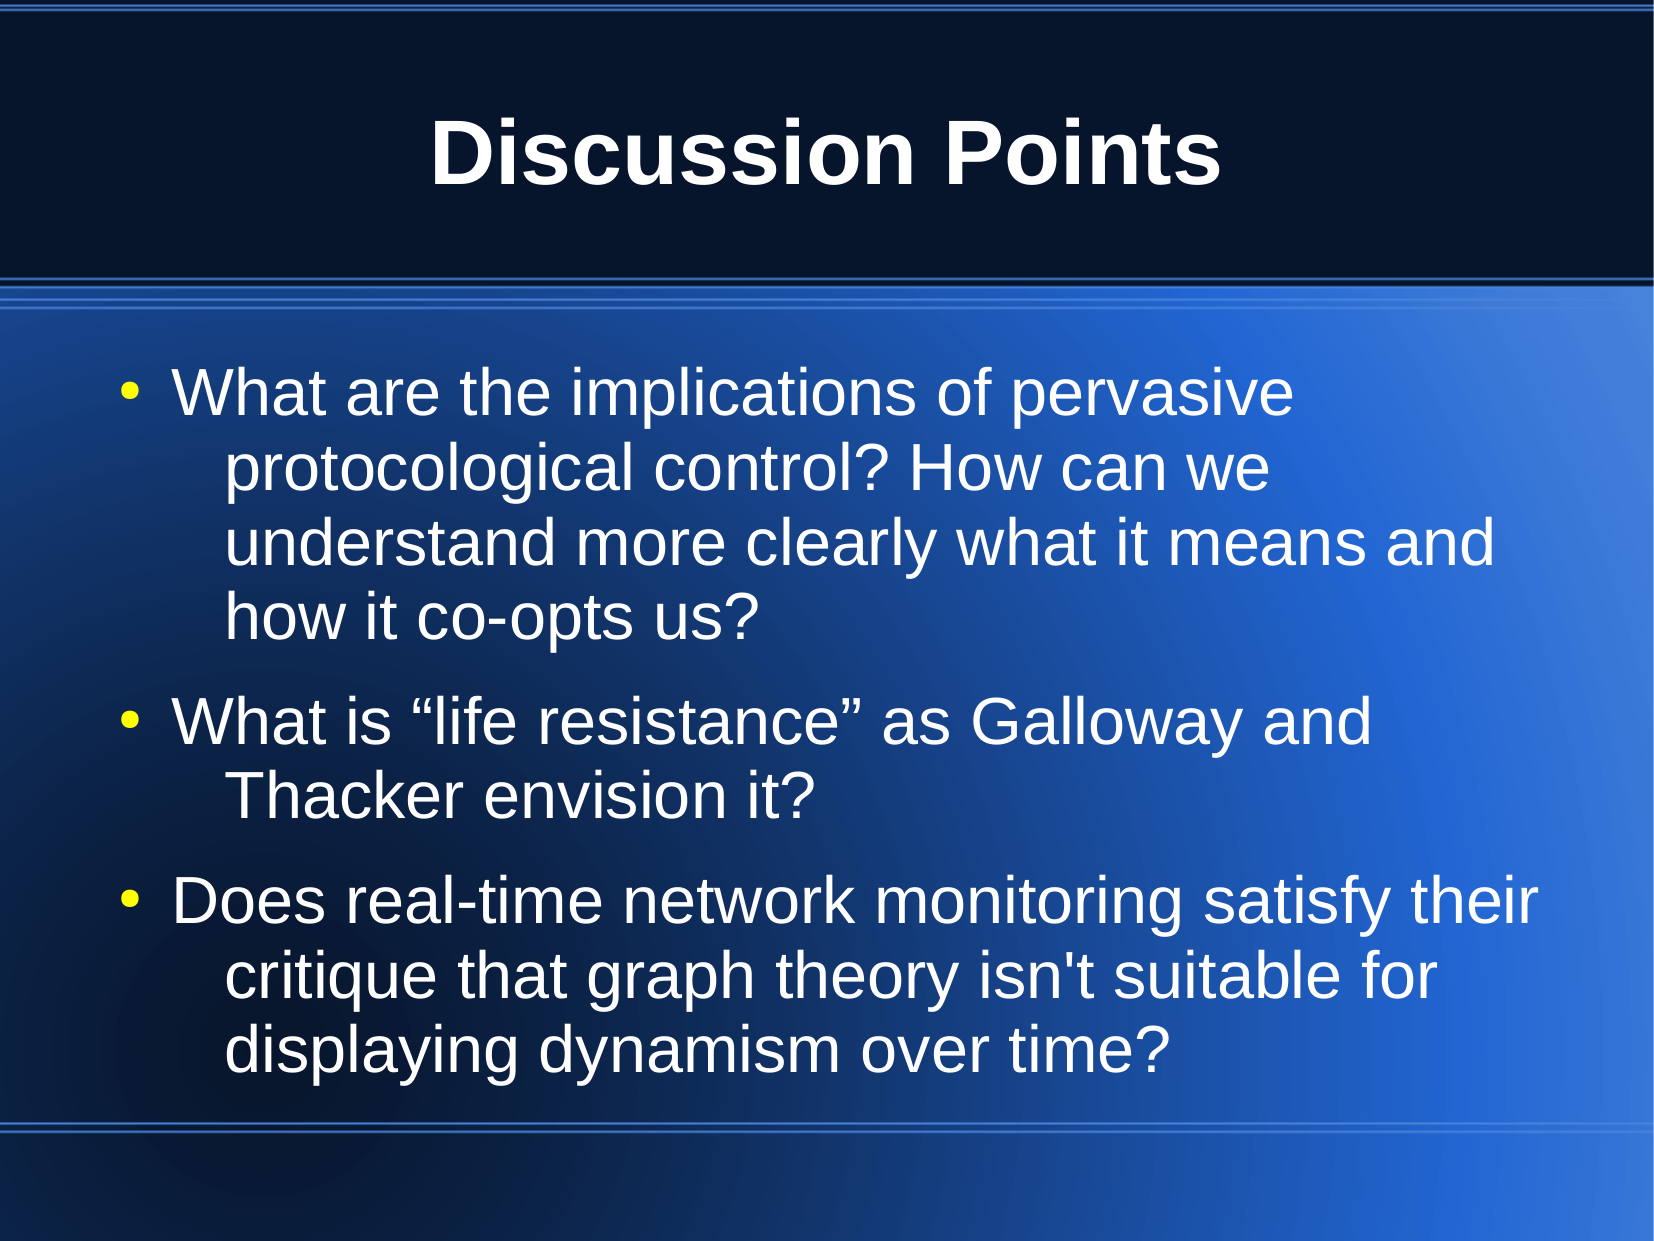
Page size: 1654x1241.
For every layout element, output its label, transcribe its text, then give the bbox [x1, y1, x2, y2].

picture [0, 0, 1654, 1241]
title Discussion Points [82, 56, 1571, 250]
list What are the implications of pervasive protocological control? How can we understand more clearly what it means and how it co-opts us? What is “life resistance” as Galloway and Thacker envision it? Does real-time network monitoring satisfy their critique that graph theory isn't suitable for displaying dynamism over time? [82, 355, 1571, 1159]
